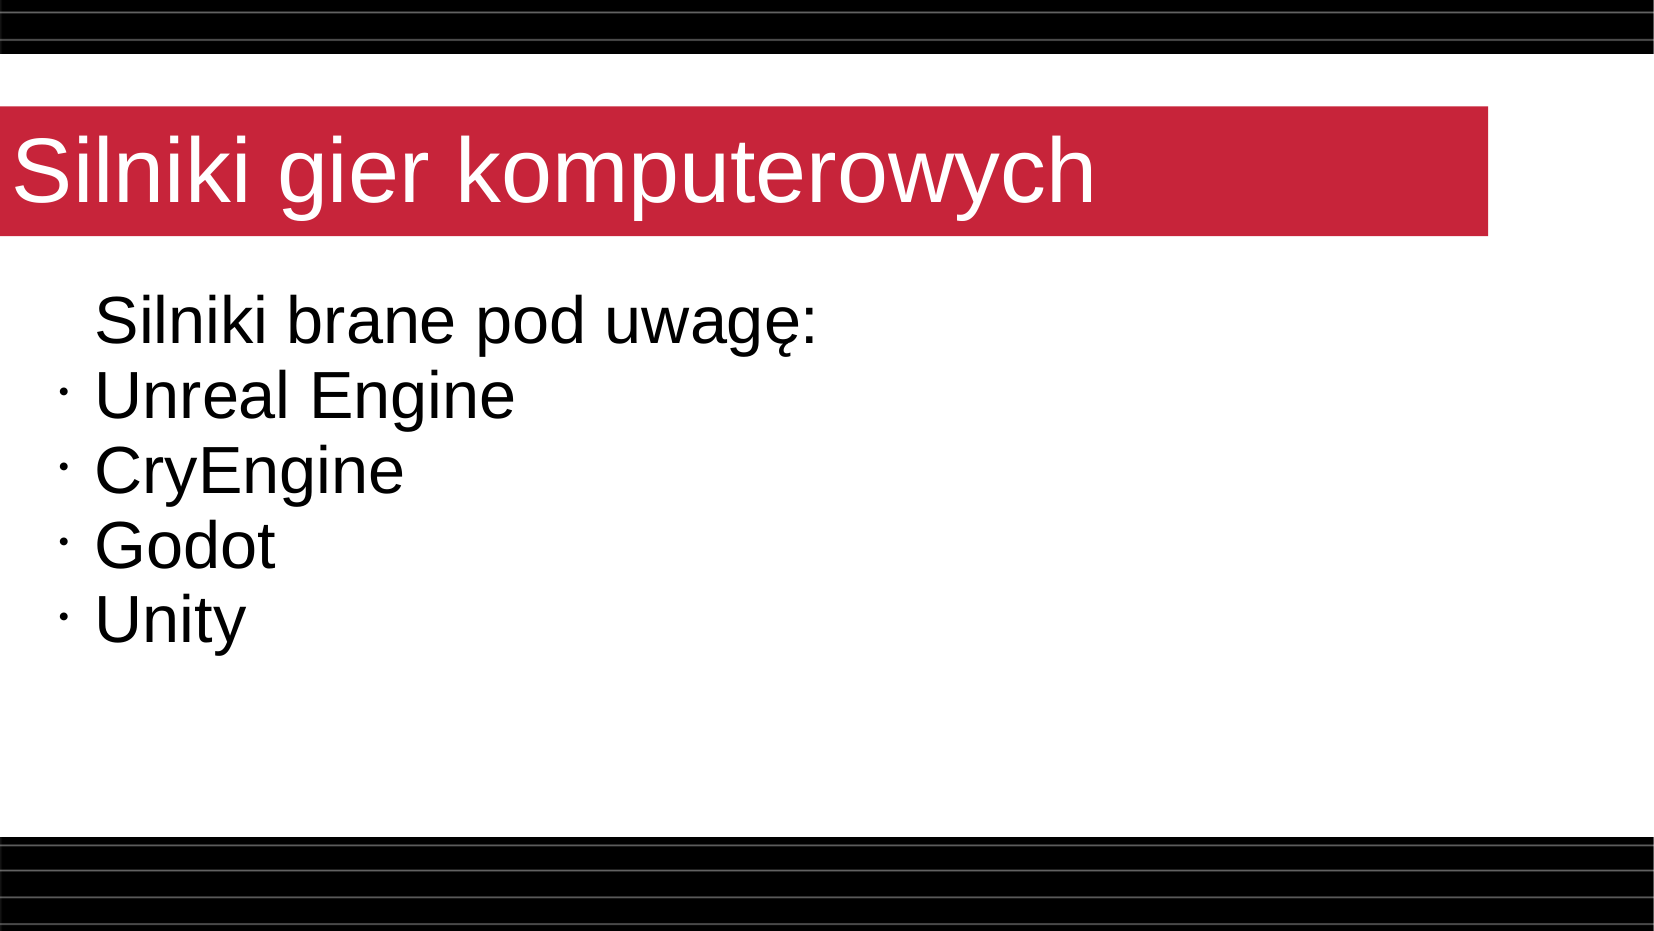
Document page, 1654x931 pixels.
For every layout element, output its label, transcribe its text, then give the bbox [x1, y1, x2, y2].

title Silniki gier komputerowych [0, 106, 1489, 237]
picture [0, 0, 1654, 54]
picture [0, 837, 1654, 931]
subtitle Silniki brane pod uwagę: Unreal Engine CryEngine Godot Unity [59, 283, 1489, 804]
